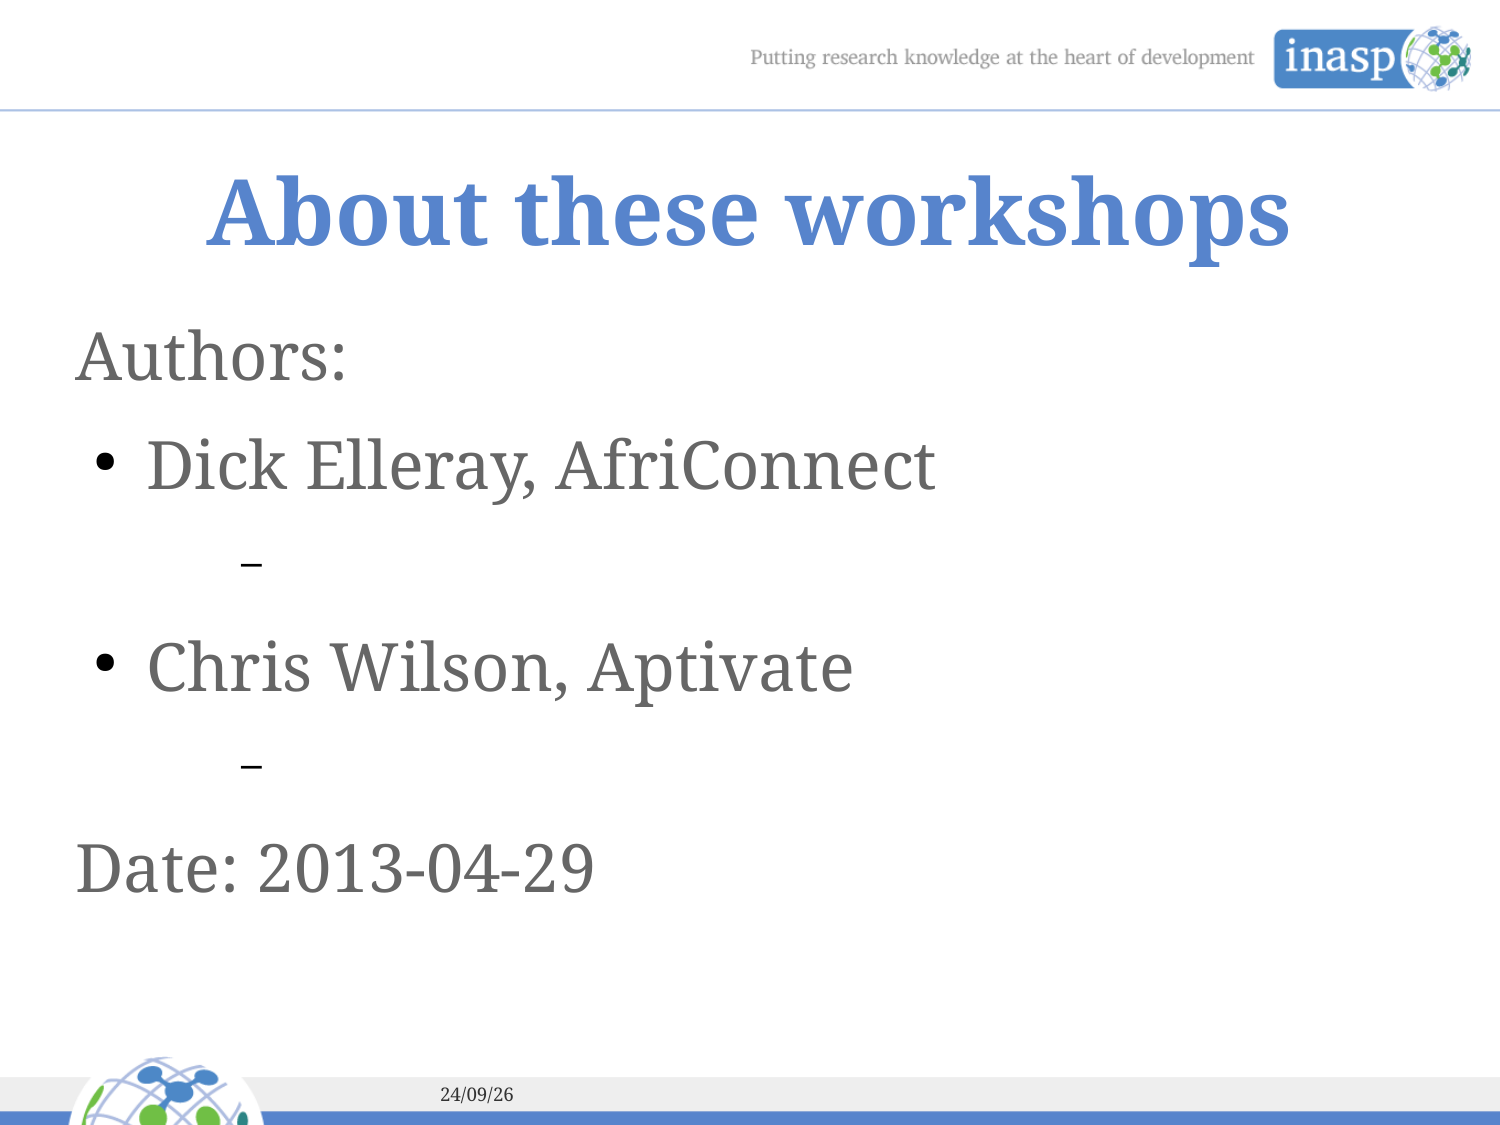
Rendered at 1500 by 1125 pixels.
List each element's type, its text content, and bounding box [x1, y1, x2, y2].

picture [0, 0, 1500, 1125]
list Authors: Dick Elleray, AfriConnect delleray@africonnect.com Chris Wilson, Aptivate chris+inaspbmo2013@aptivate.org Date: 2013-04-29 [75, 313, 1426, 967]
title About these workshops [75, 129, 1426, 313]
